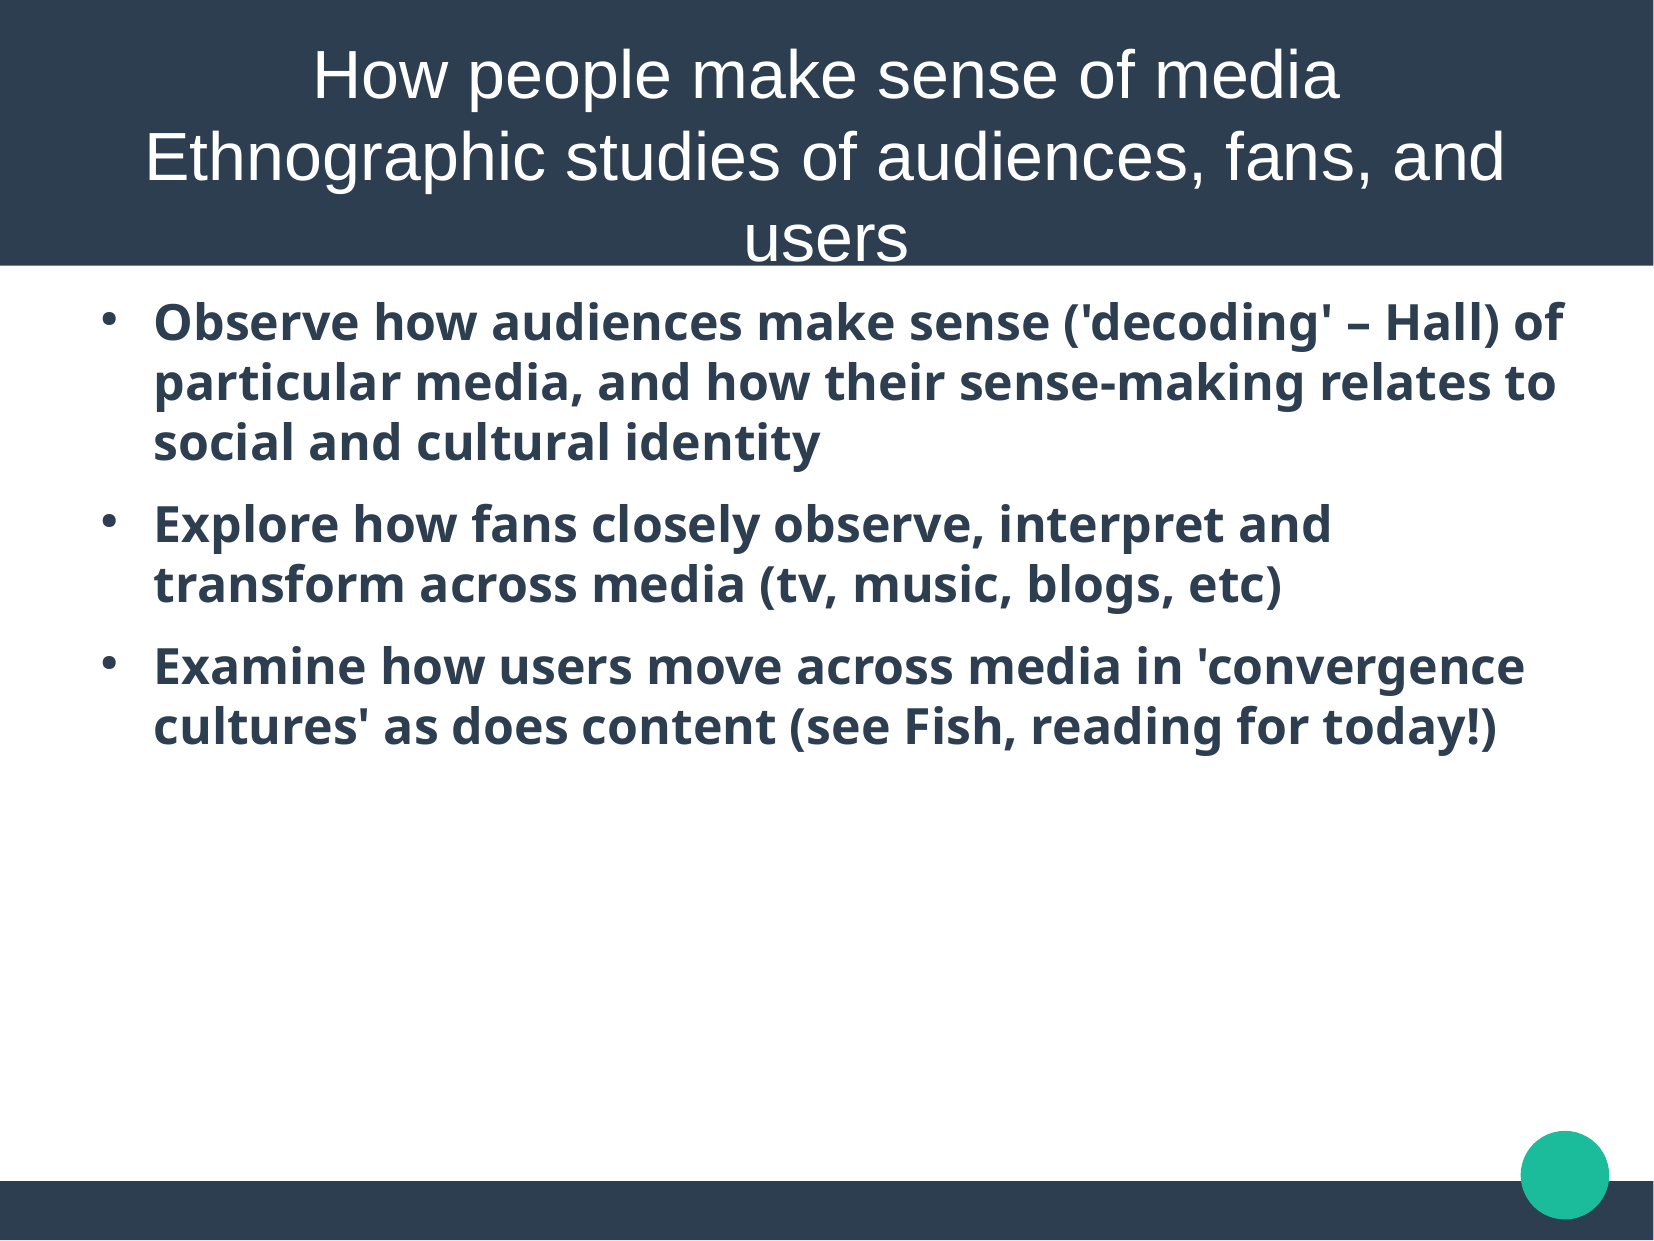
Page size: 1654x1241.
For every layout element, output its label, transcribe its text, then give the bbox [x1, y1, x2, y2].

list Observe how audiences make sense ('decoding' – Hall) of particular media, and how their sense-making relates to social and cultural identity Explore how fans closely observe, interpret and transform across media (tv, music, blogs, etc) Examine how users move across media in 'convergence cultures' as does content (see Fish, reading for today!) [82, 290, 1571, 1010]
title How people make sense of media Ethnographic studies of audiences, fans, and users [82, 22, 1571, 284]
